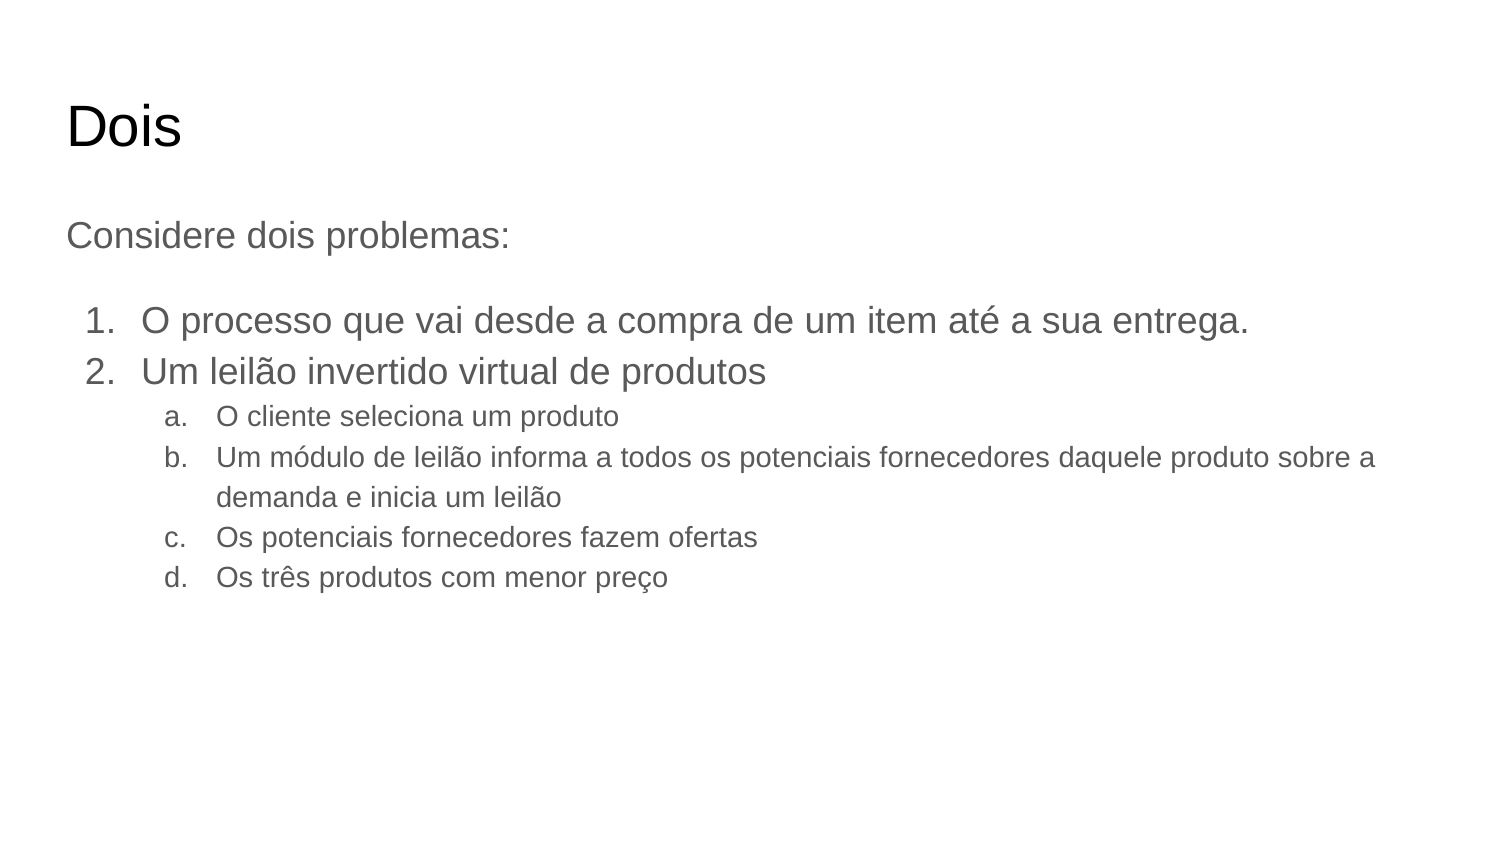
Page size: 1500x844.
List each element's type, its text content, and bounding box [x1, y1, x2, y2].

list Considere dois problemas: O processo que vai desde a compra de um item até a sua entrega. Um leilão invertido virtual de produtos O cliente seleciona um produto Um módulo de leilão informa a todos os potenciais fornecedores daquele produto sobre a demanda e inicia um leilão Os potenciais fornecedores fazem ofertas Os três produtos com menor preço [51, 189, 1449, 750]
title Dois [51, 72, 1449, 167]
